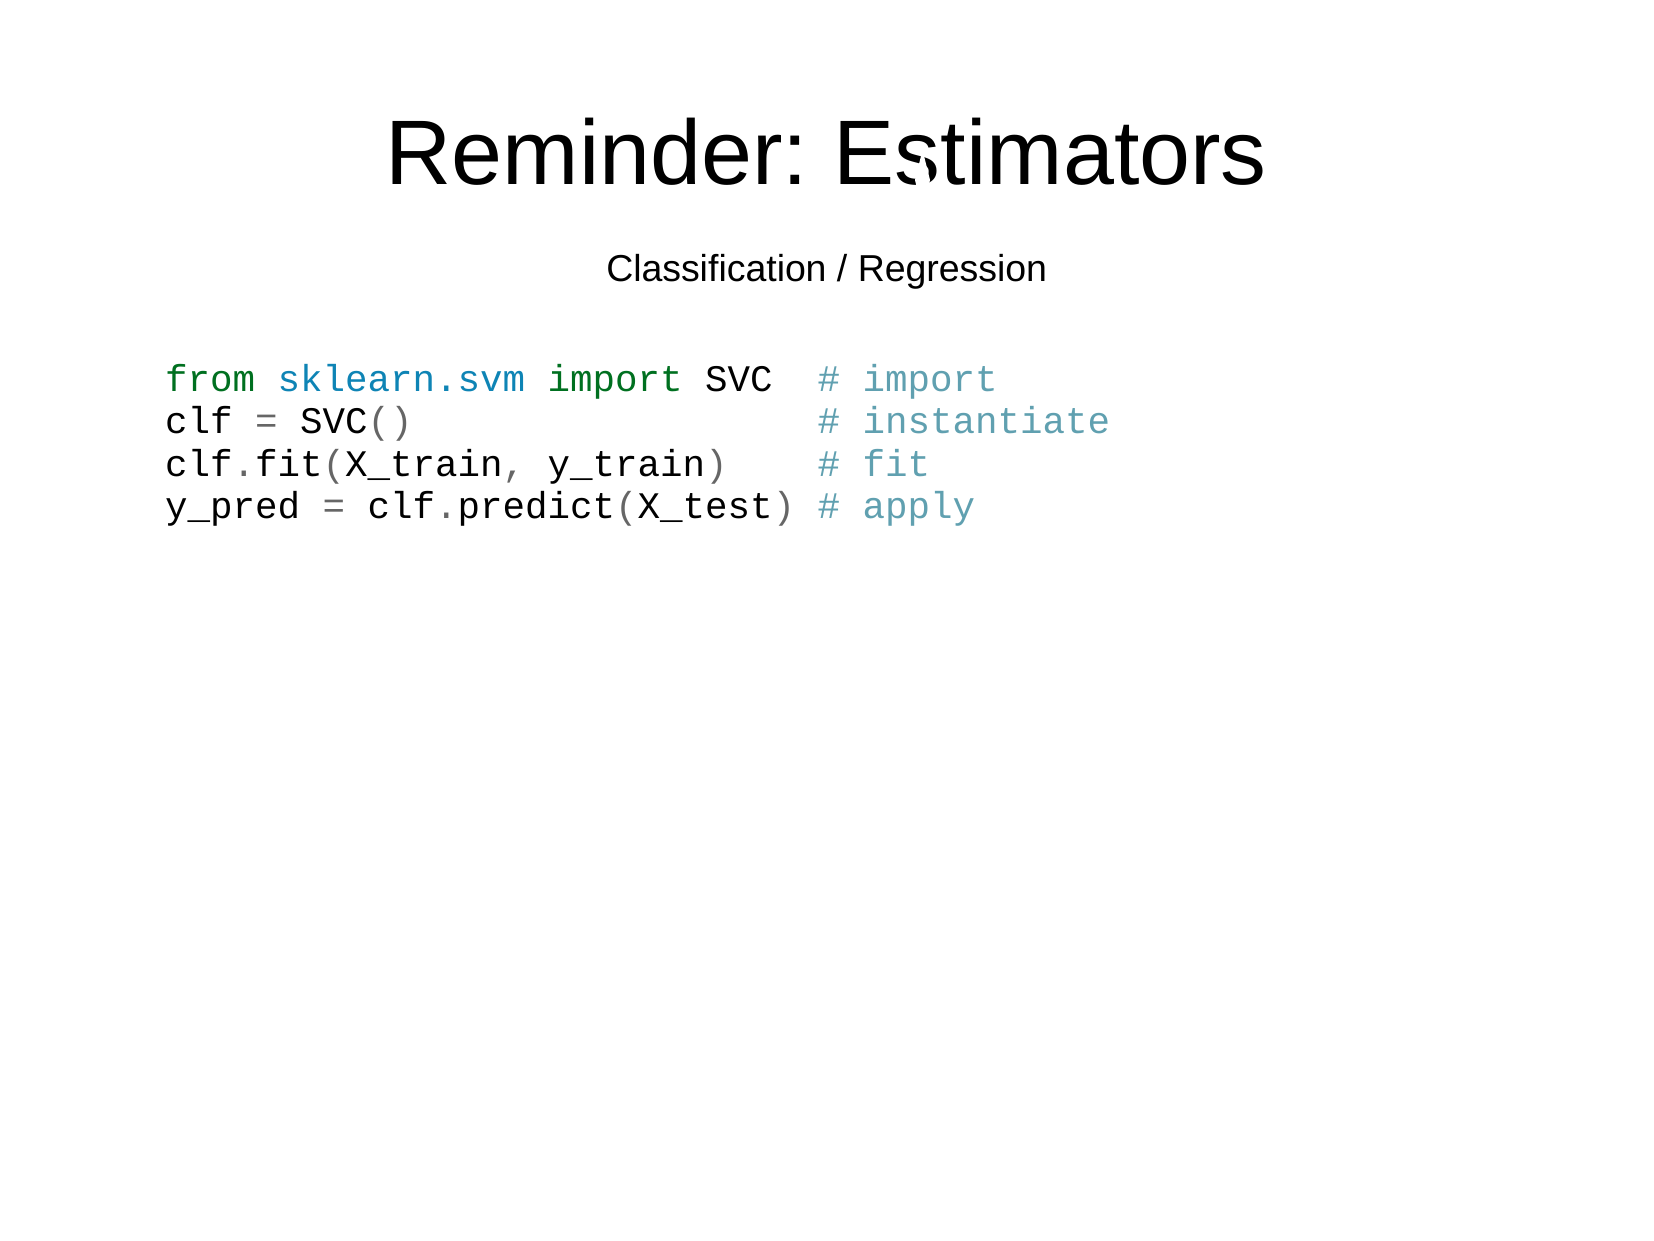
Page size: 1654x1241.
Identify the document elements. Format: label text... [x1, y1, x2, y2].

text_box Classification / Regression [556, 240, 1097, 316]
title Reminder: Estimators [82, 49, 1571, 257]
text_box from sklearn.svm import SVC # import clf = SVC() # instantiate clf.fit(X_train, y_train) # fit y_pred = clf.predict(X_test) # apply [165, 360, 1206, 532]
text_box [915, 150, 931, 211]
